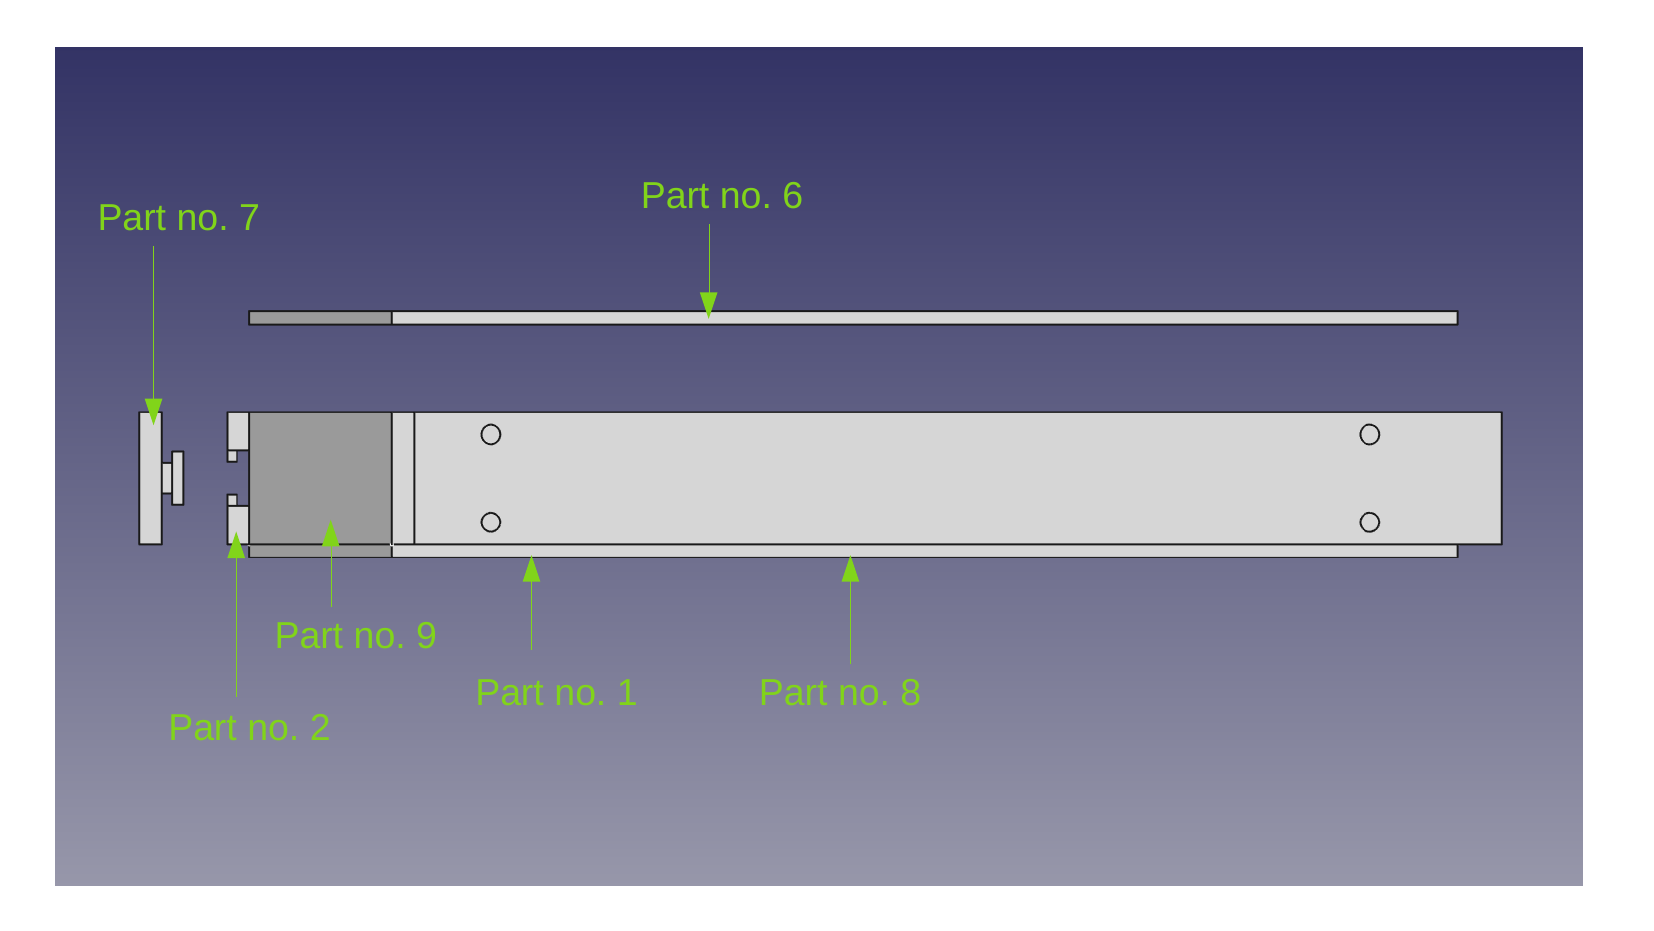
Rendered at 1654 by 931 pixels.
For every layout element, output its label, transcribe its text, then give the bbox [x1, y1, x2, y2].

text_box Part no. 2 [153, 699, 355, 756]
text_box Part no. 7 [82, 188, 284, 246]
text_box Part no. 8 [744, 663, 945, 721]
text_box Part no. 9 [259, 606, 461, 664]
text_box Part no. 1 [460, 663, 662, 721]
text_box Part no. 6 [625, 167, 827, 225]
picture [55, 47, 1583, 886]
